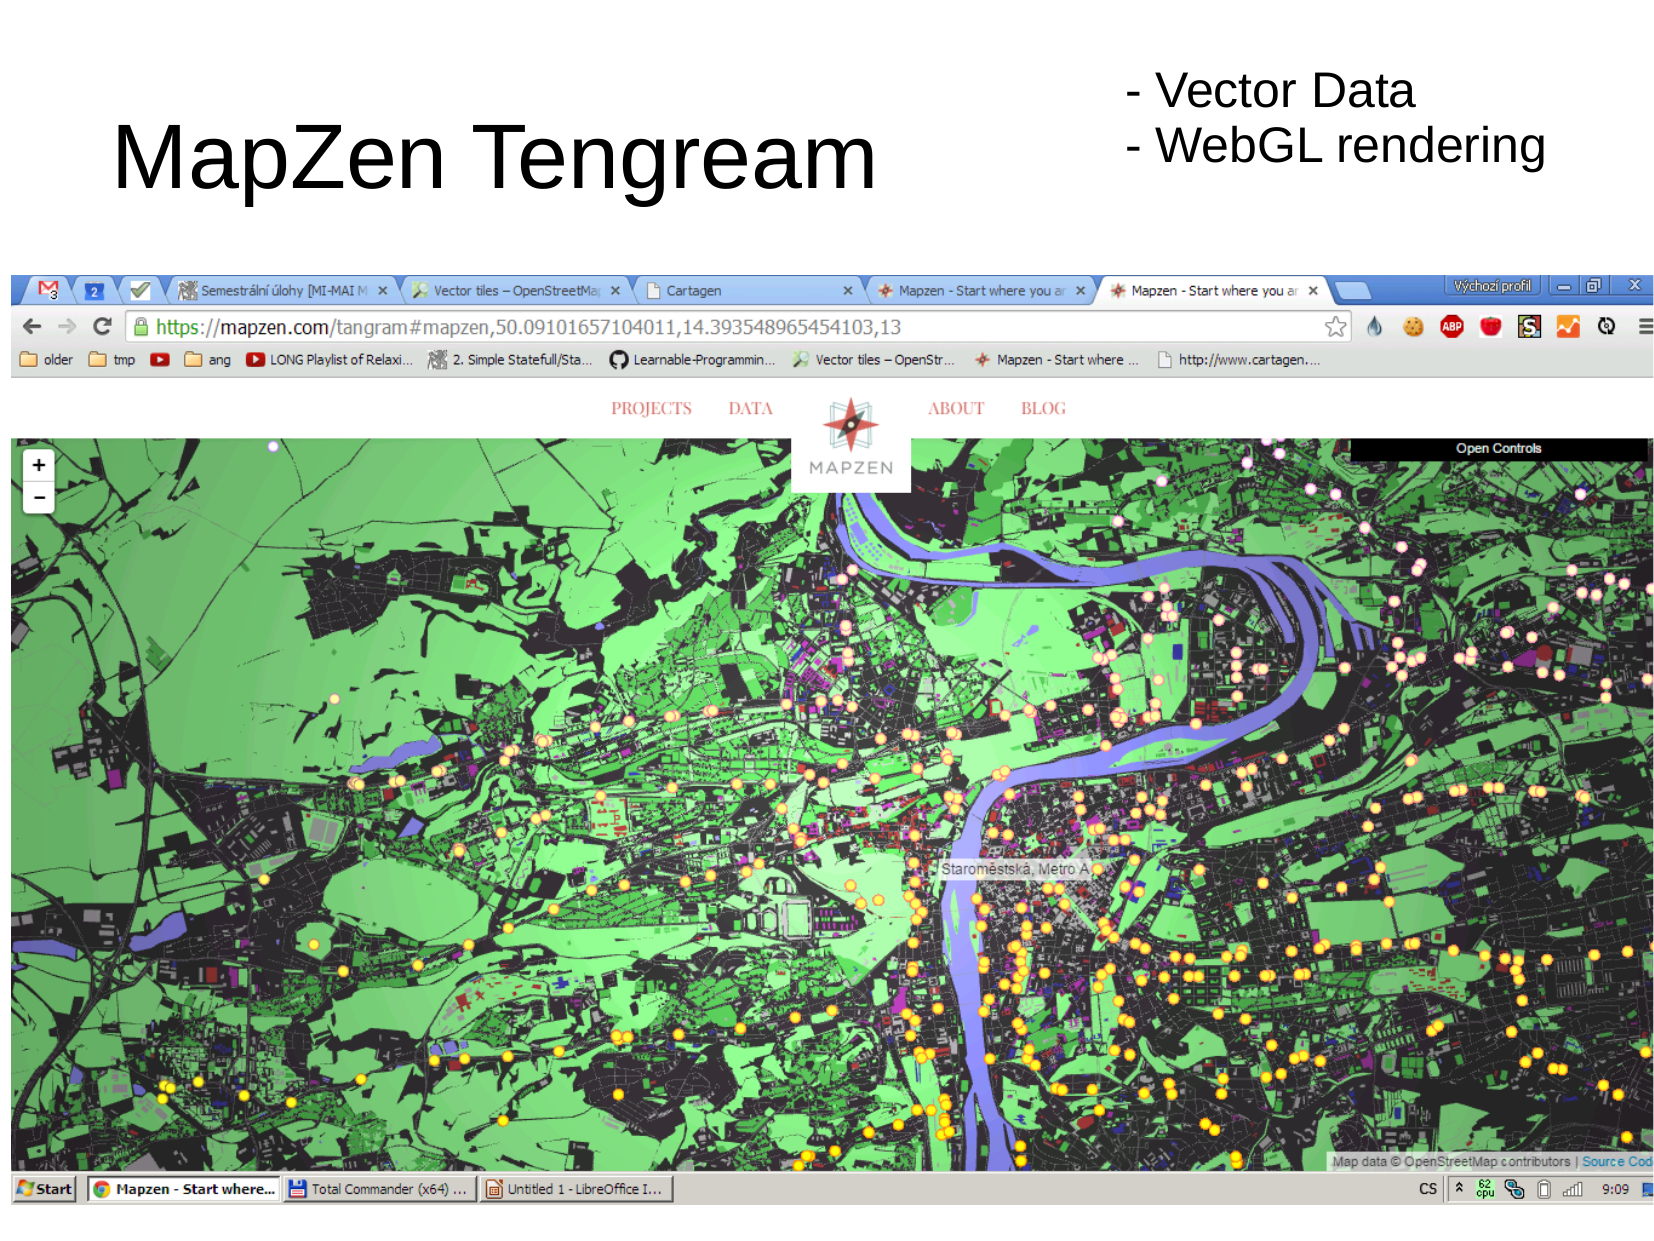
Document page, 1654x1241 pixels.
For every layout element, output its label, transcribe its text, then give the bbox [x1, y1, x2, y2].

title MapZen Tengream [0, 52, 1241, 260]
text_box - Vector Data - WebGL rendering [1110, 54, 1630, 181]
picture [11, 275, 1654, 1205]
